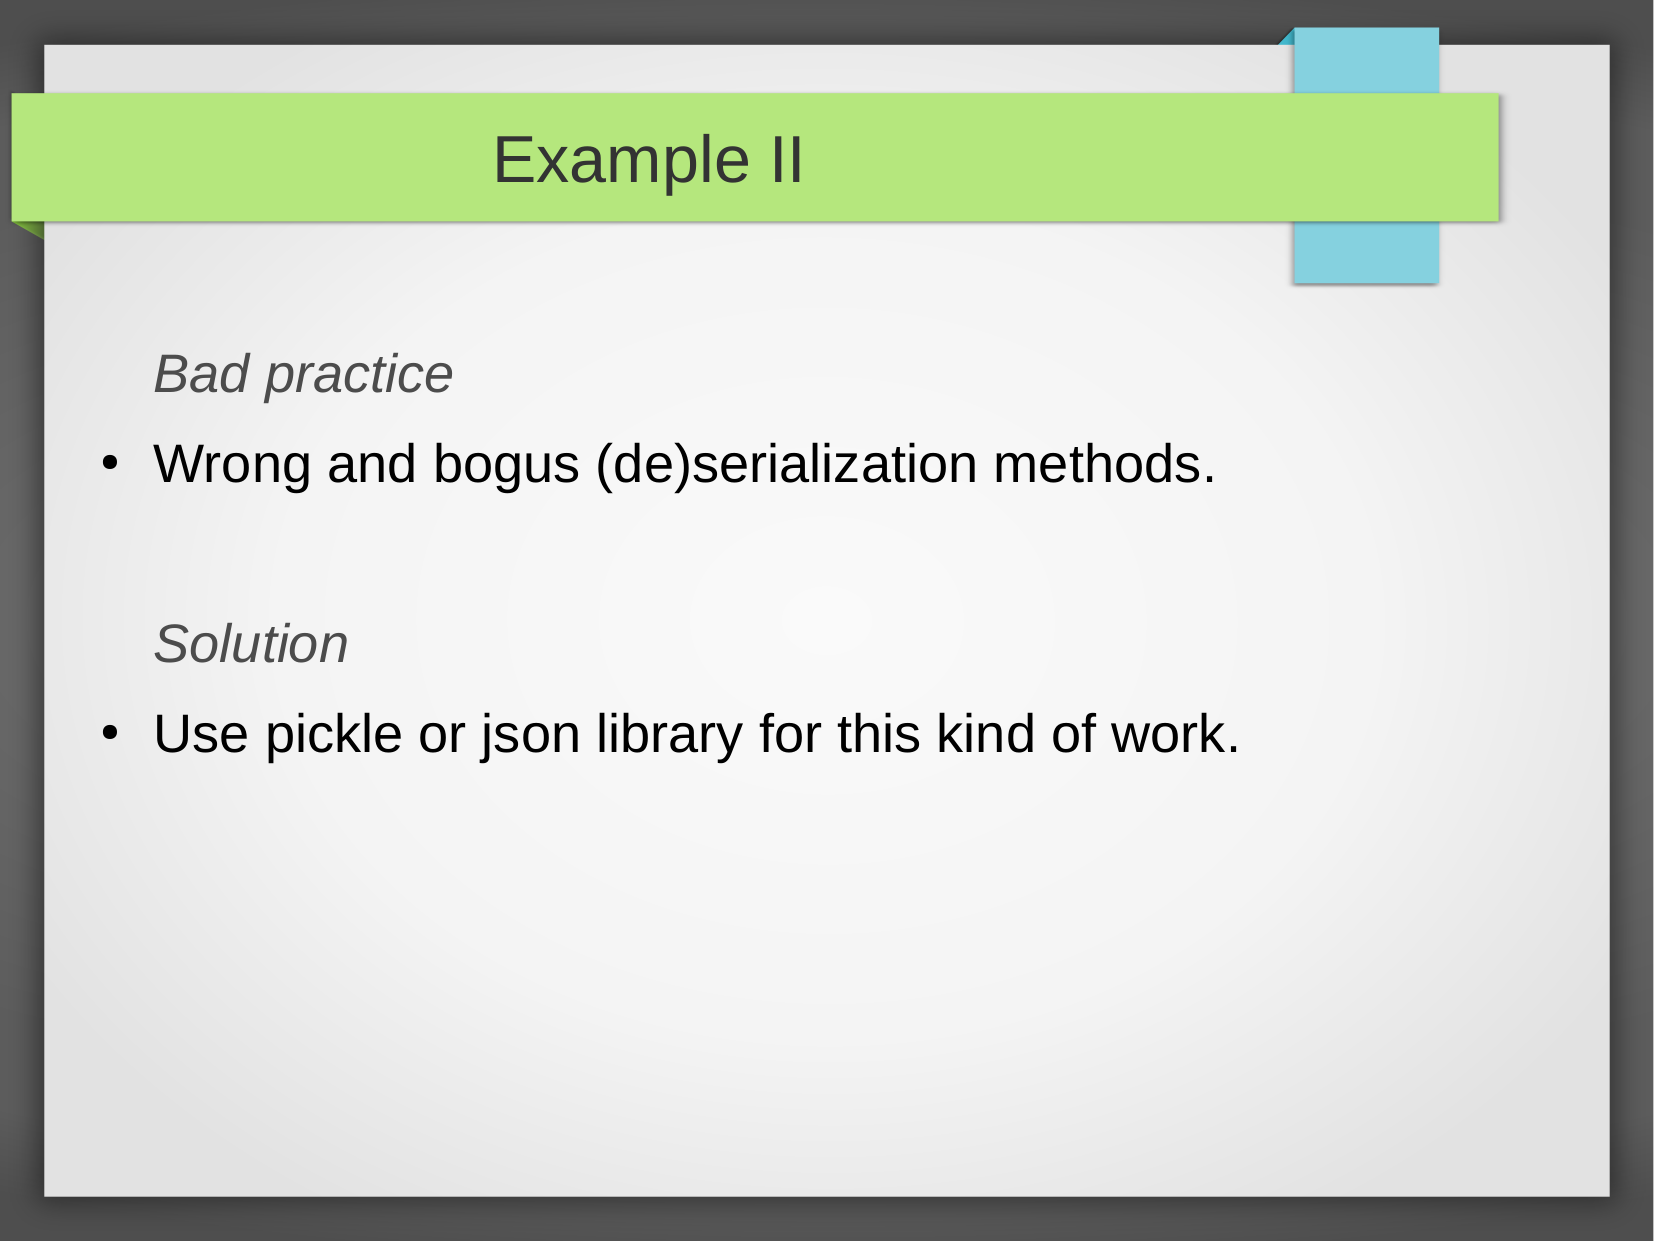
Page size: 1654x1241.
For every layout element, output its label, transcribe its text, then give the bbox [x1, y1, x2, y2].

list Bad practice Wrong and bogus (de)serialization methods. Solution Use pickle or json library for this kind of work. [82, 343, 1538, 1063]
title Example II [70, 106, 1229, 213]
picture [0, 0, 1654, 1241]
